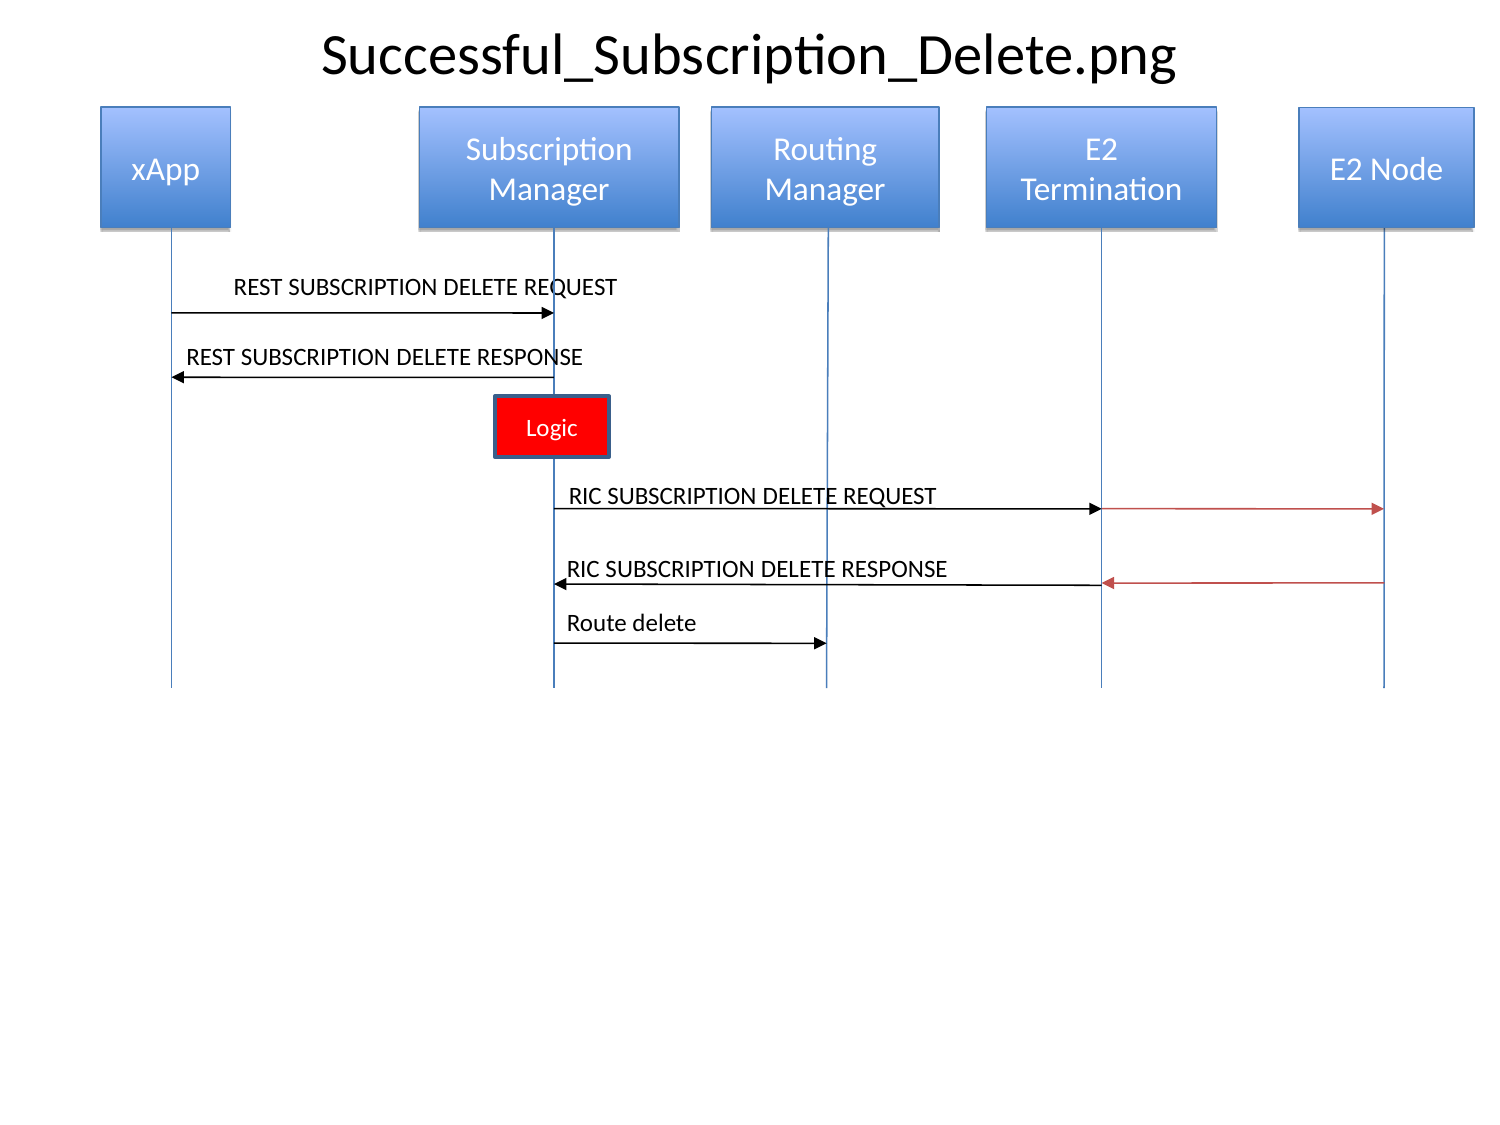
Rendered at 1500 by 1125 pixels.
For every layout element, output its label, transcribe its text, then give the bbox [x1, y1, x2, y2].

text_box Routing Manager [711, 107, 939, 228]
text_box E2 Termination [986, 107, 1217, 228]
text_box Route delete [552, 598, 774, 644]
text_box Subscription Manager [419, 107, 680, 228]
text_box xApp [101, 107, 231, 228]
text_box RIC SUBSCRIPTION DELETE REQUEST [553, 510, 1052, 518]
text_box REST SUBSCRIPTION DELETE REQUEST [218, 263, 553, 309]
text_box RIC SUBSCRIPTION DELETE RESPONSE [552, 545, 1063, 590]
title Successful_Subscription_Delete.png [75, 7, 1425, 95]
text_box REST SUBSCRIPTION DELETE REQUEST [555, 263, 633, 309]
text_box RIC SUBSCRIPTION DELETE REQUEST [553, 472, 1052, 508]
text_box Logic [494, 396, 609, 457]
text_box REST SUBSCRIPTION DELETE RESPONSE [171, 332, 715, 378]
text_box E2 Node [1299, 107, 1474, 228]
